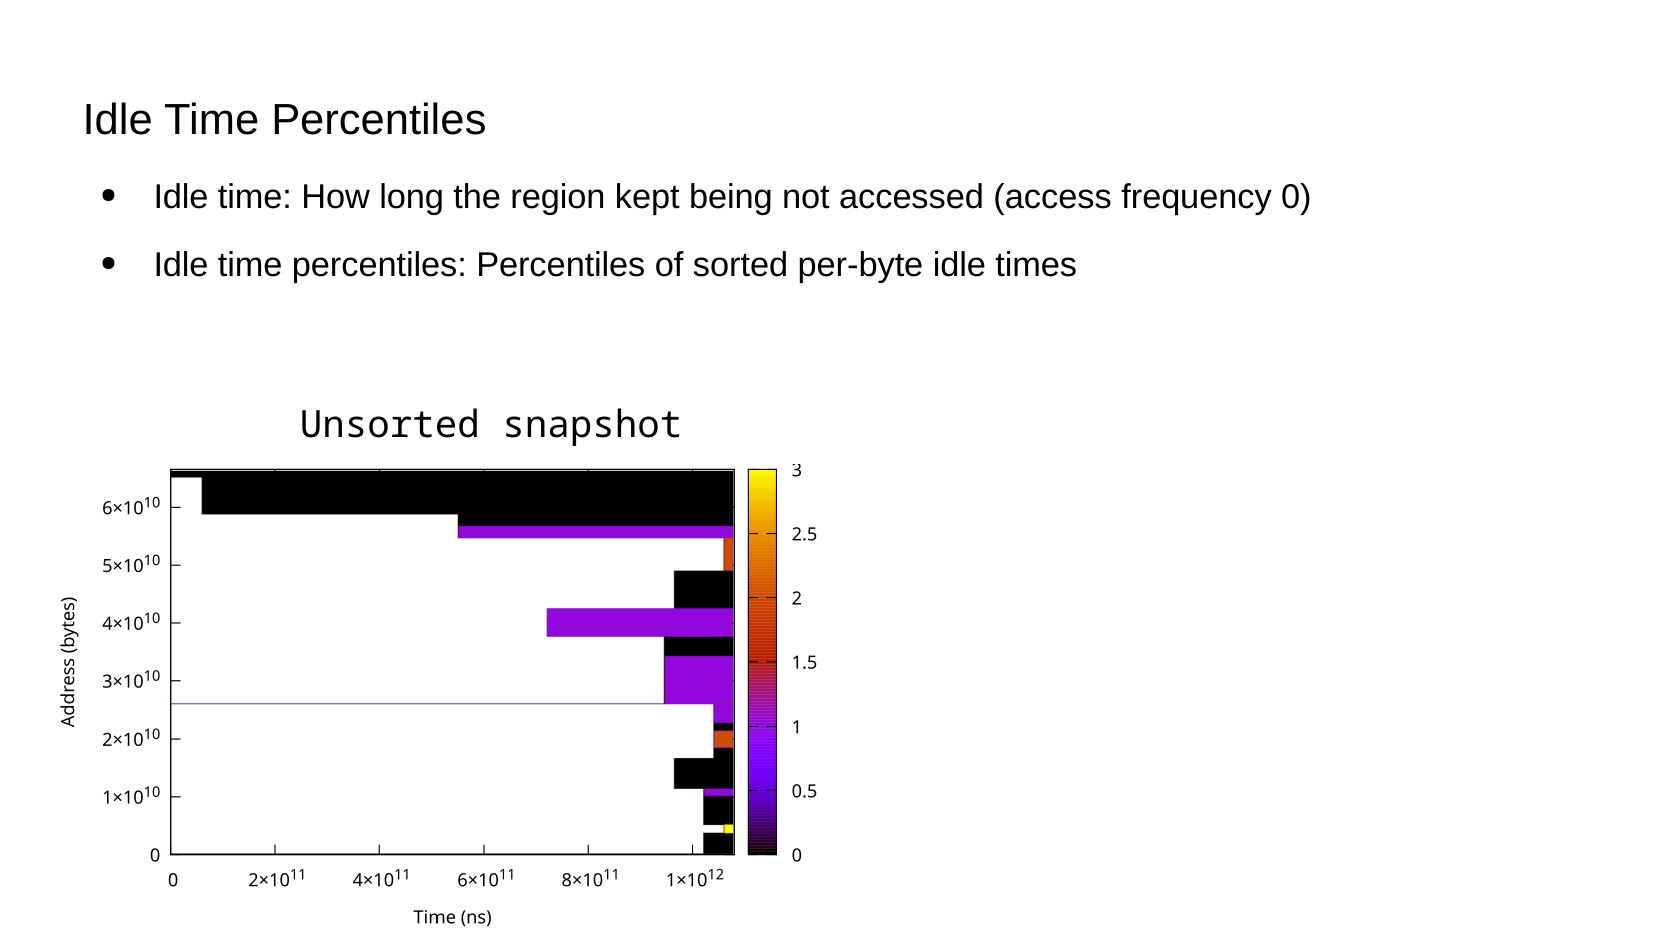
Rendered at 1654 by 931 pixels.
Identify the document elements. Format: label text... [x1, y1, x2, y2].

list Idle time: How long the region kept being not accessed (access frequency 0) Idle time percentiles: Percentiles of sorted per-byte idle times [82, 177, 1571, 833]
title Idle Time Percentiles [82, 81, 1571, 157]
picture [57, 464, 817, 930]
text_box Unsorted snapshot [285, 390, 698, 456]
